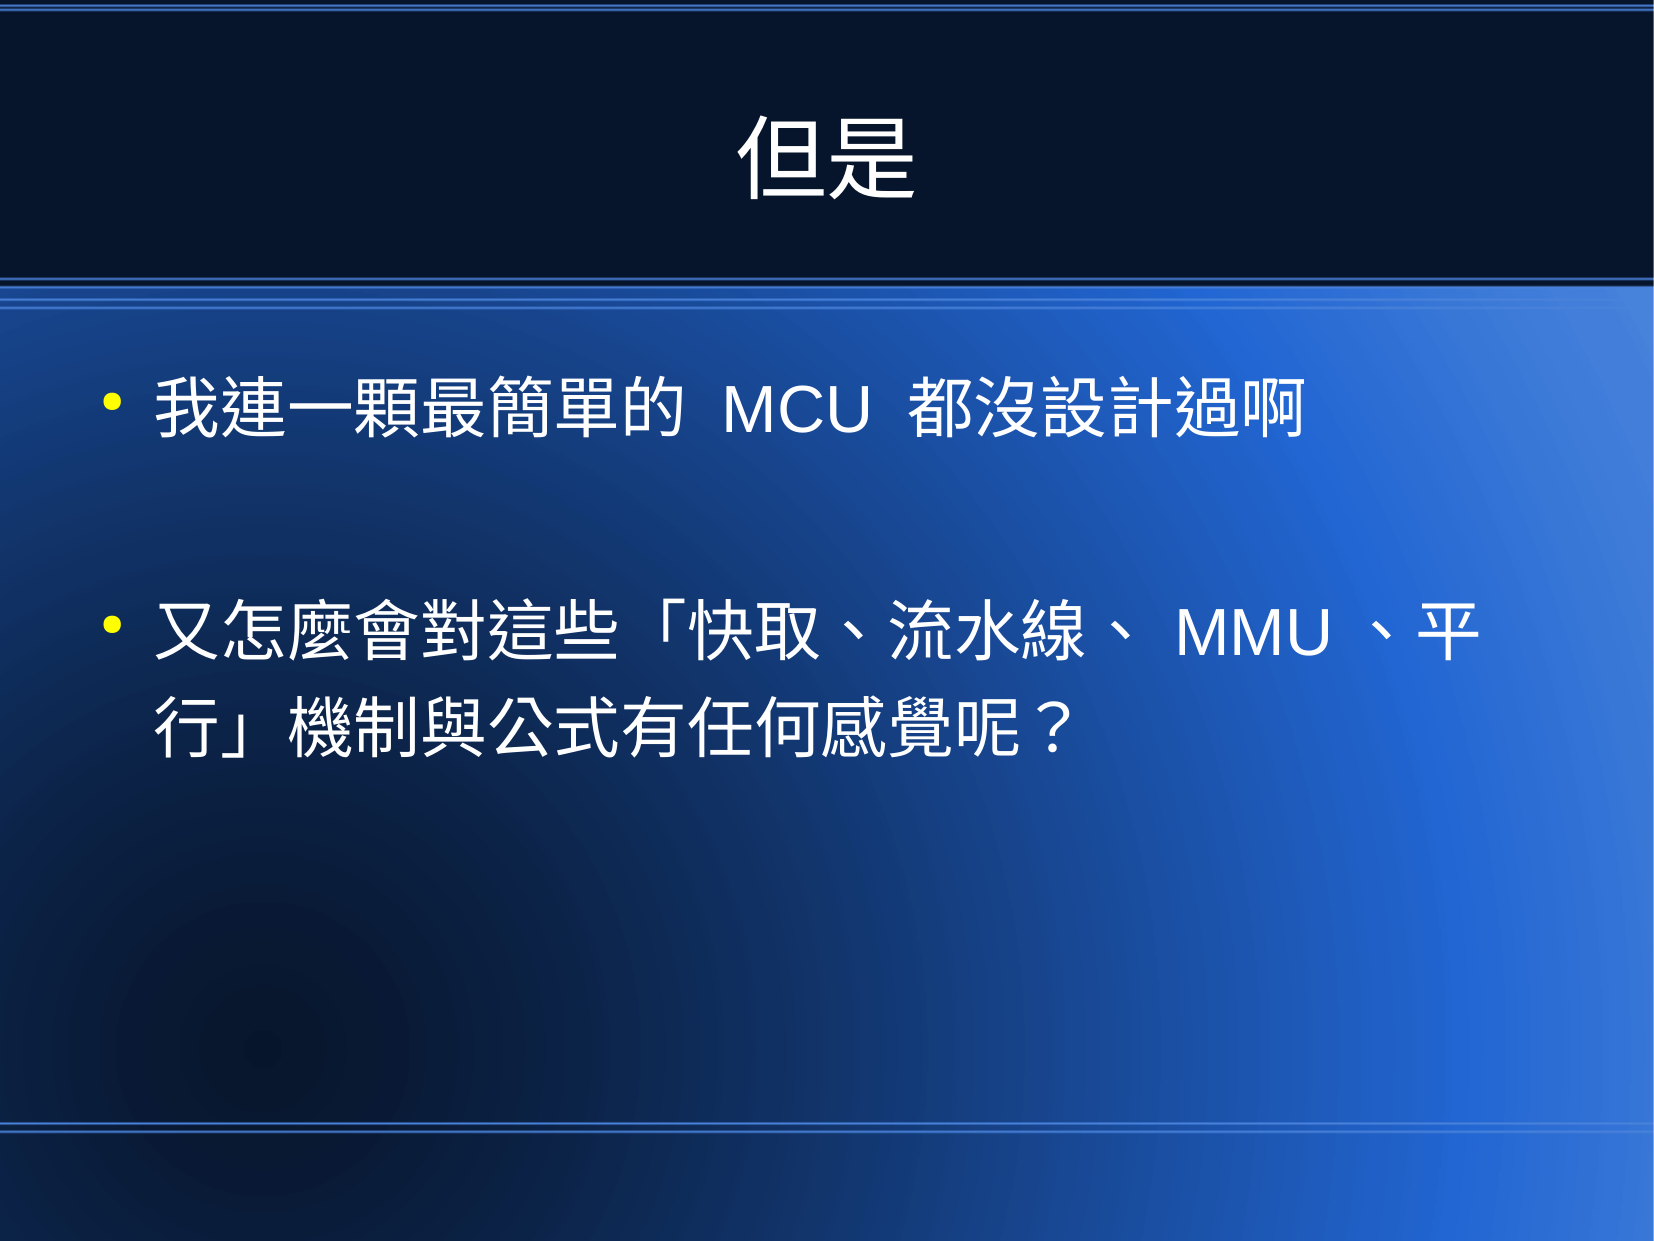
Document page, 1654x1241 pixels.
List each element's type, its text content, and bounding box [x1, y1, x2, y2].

list 我連一顆最簡單的 MCU 都沒設計過啊 又怎麼會對這些「快取、流水線、MMU、平行」機制與公式有任何感覺呢？ [82, 355, 1571, 1075]
title 但是 [82, 49, 1571, 257]
picture [0, 0, 1654, 1241]
